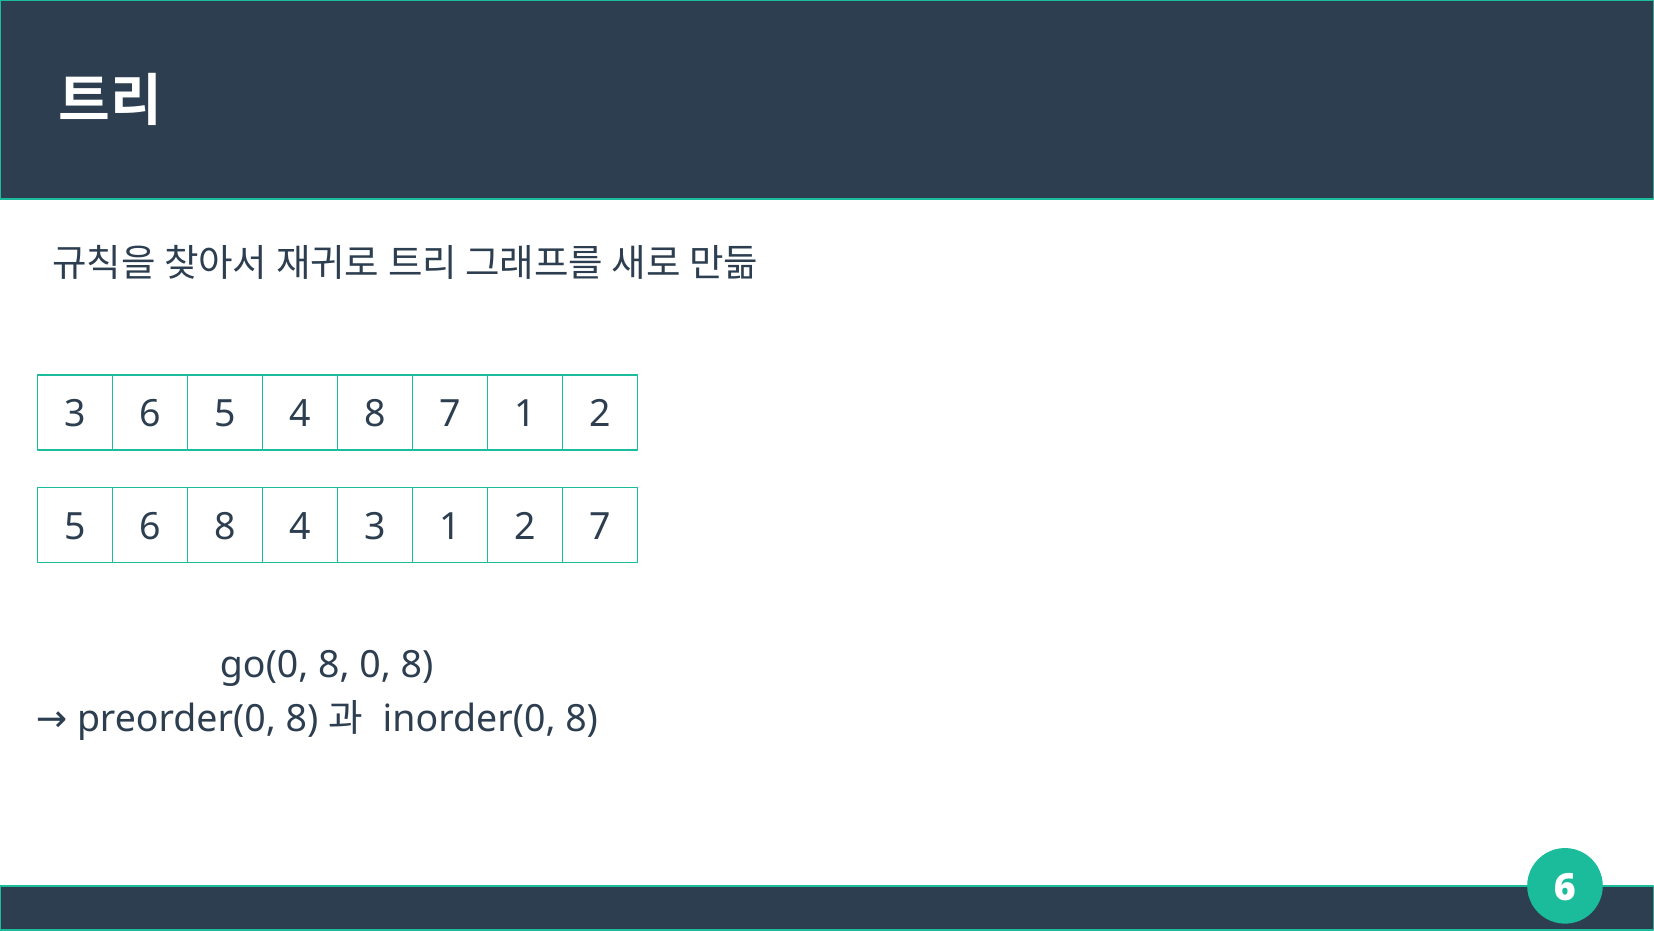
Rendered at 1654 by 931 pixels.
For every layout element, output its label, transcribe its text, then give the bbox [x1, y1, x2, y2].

text_box 규칙을 찾아서 재귀로 트리 그래프를 새로 만듦 [37, 225, 773, 295]
text_box 1 [487, 375, 562, 451]
text_box 5 [187, 375, 262, 451]
text_box 7 [562, 487, 638, 563]
text_box go(0, 8, 0, 8) → preorder(0, 8)과 inorder(0, 8) [21, 629, 638, 751]
text_box 1 [412, 487, 487, 563]
text_box 8 [337, 375, 412, 451]
text_box 3 [37, 375, 112, 451]
text_box 6 [112, 487, 187, 563]
text_box 3 [337, 487, 412, 563]
text_box 5 [37, 487, 112, 563]
text_box 6 [112, 375, 187, 451]
text_box 4 [262, 375, 337, 451]
text_box 4 [262, 487, 337, 563]
title 트리 [59, 37, 1595, 155]
text_box 2 [562, 375, 638, 451]
text_box 8 [187, 487, 262, 563]
text_box 2 [487, 487, 562, 563]
text_box 7 [412, 375, 487, 451]
